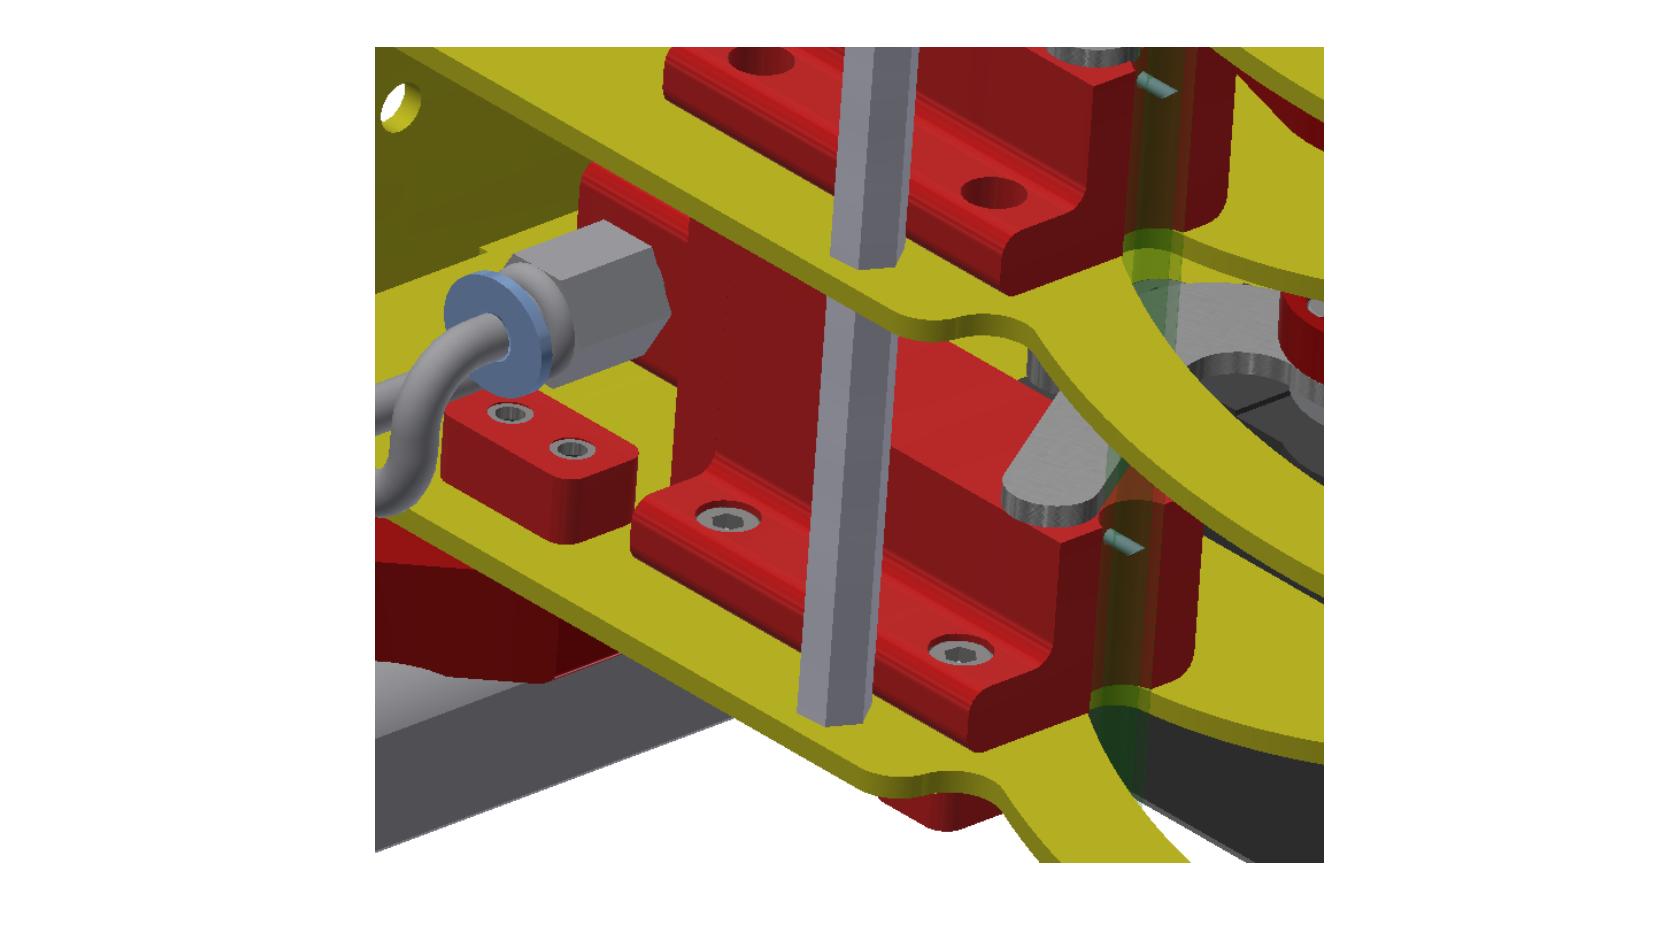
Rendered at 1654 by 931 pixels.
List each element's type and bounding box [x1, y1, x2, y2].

picture [375, 47, 1324, 863]
